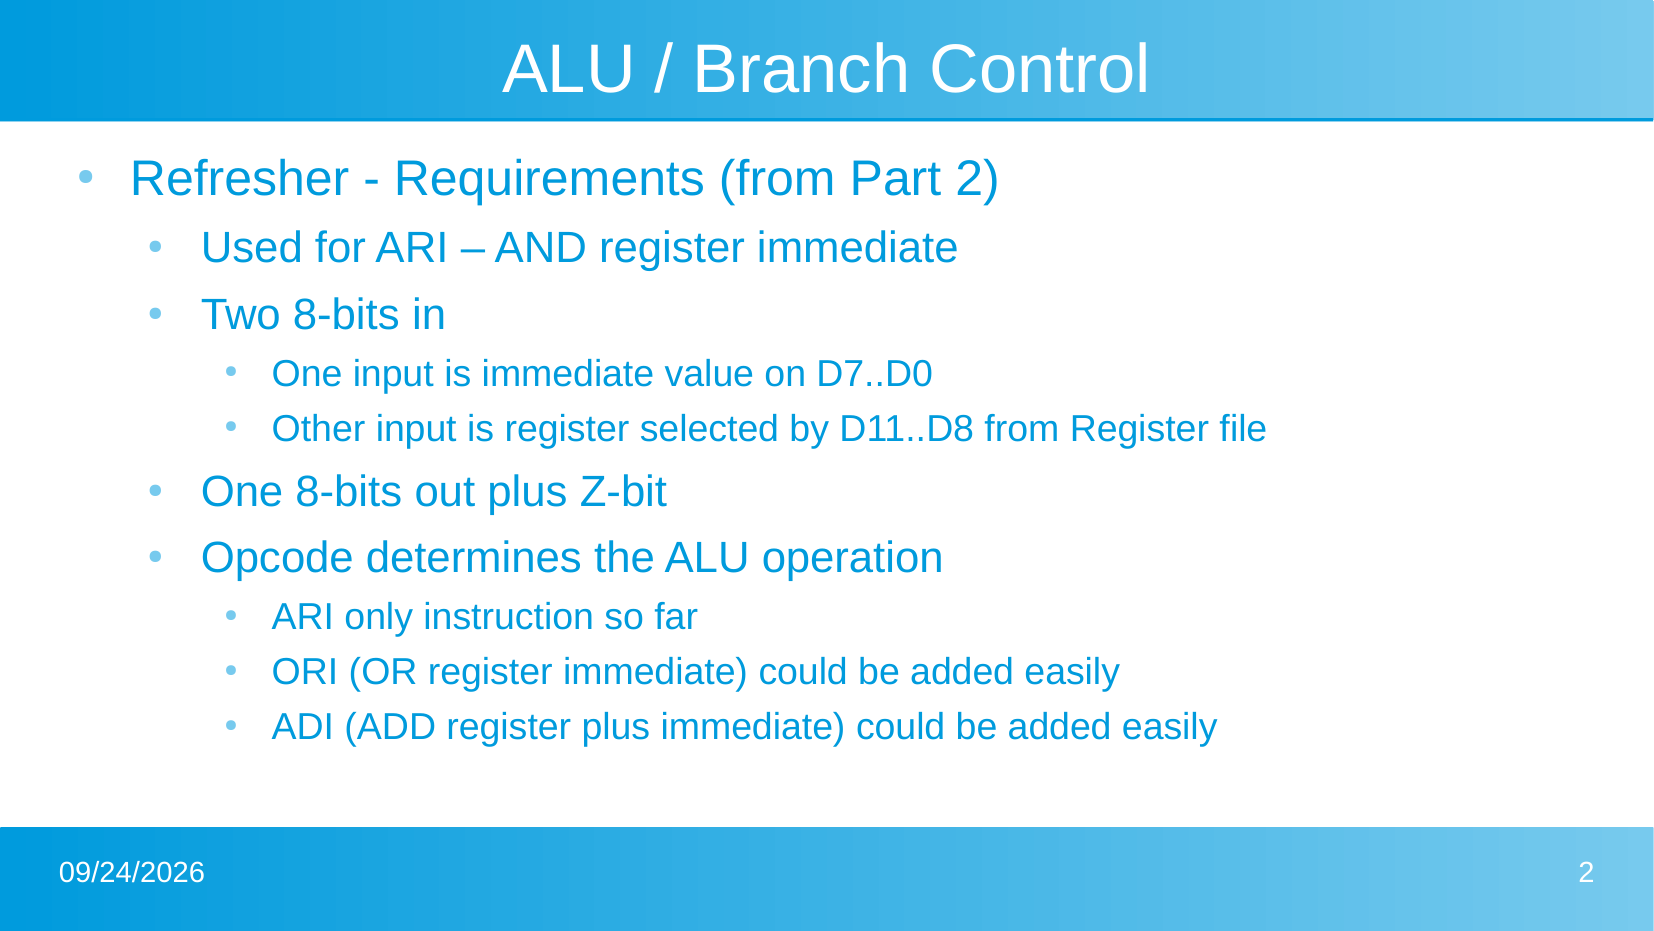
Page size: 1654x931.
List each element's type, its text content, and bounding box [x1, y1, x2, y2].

title ALU / Branch Control [59, 29, 1595, 108]
list Refresher - Requirements (from Part 2) Used for ARI – AND register immediate Two 8-bits in One input is immediate value on D7..D0 Other input is register selected by D11..D8 from Register file One 8-bits out plus Z-bit Opcode determines the ALU operation ARI only instruction so far ORI (OR register immediate) could be added easily ADI (ADD register plus immediate) could be added easily [59, 150, 1595, 826]
